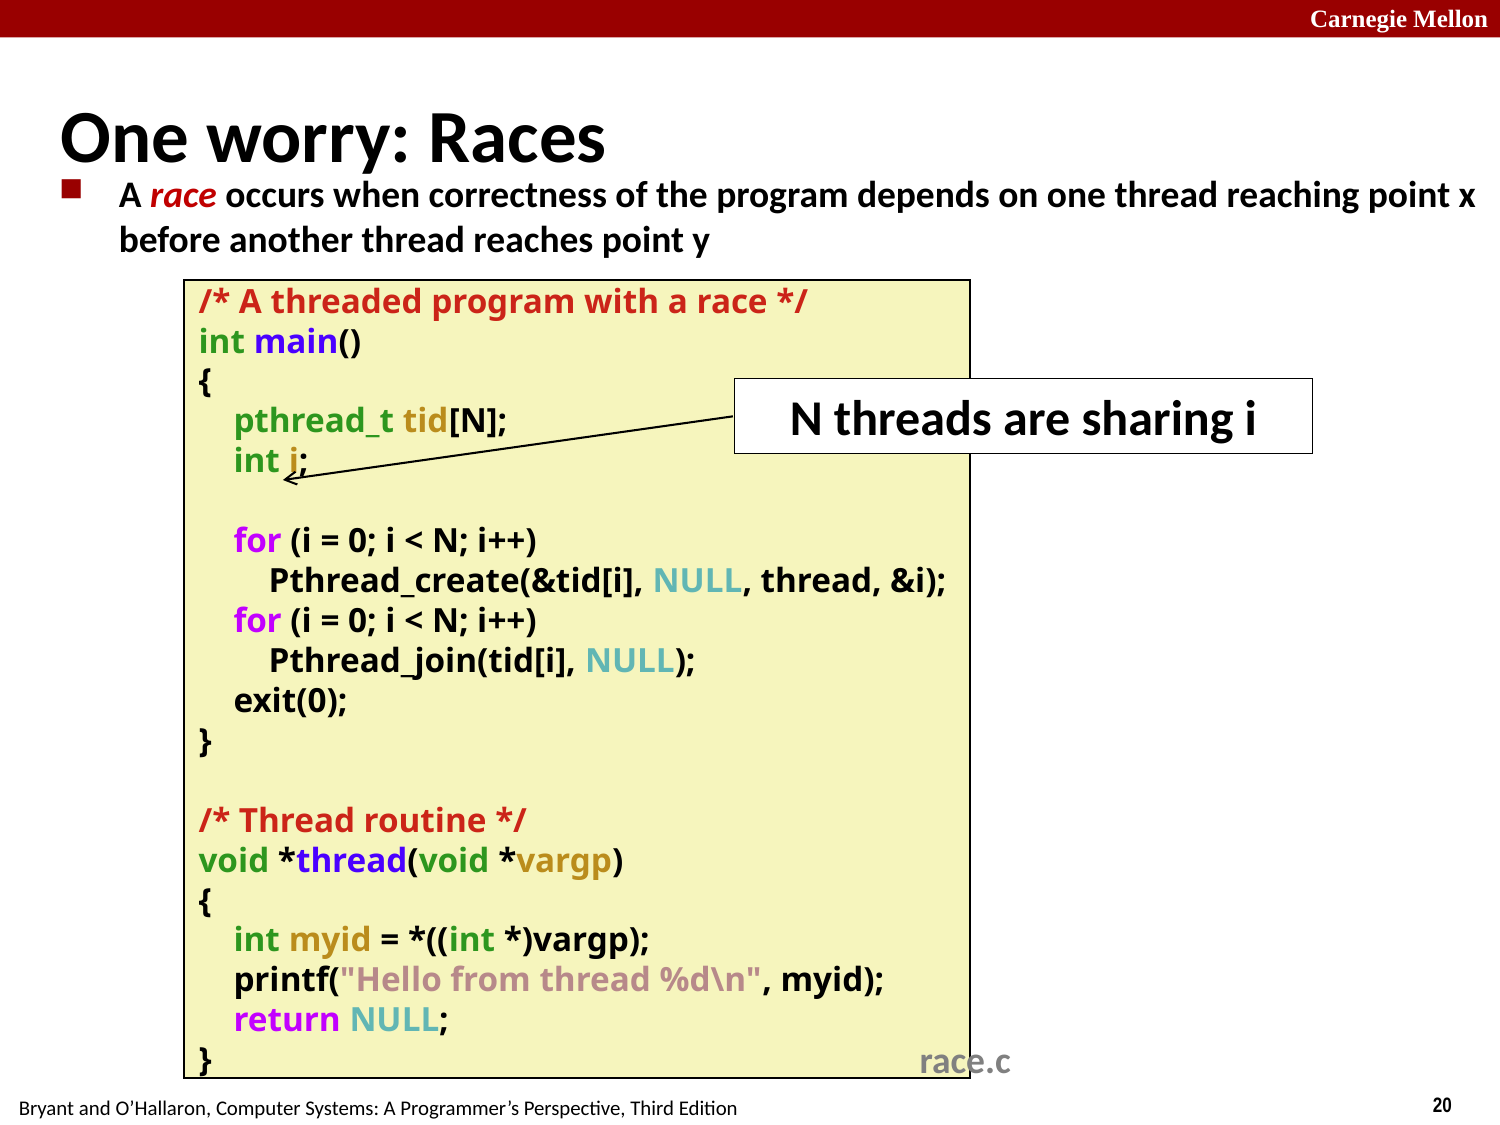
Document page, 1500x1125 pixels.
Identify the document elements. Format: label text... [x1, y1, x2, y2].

list A race occurs when correctness of the program depends on one thread reaching point x before another thread reaches point y [47, 162, 1500, 1020]
text_box /* A threaded program with a race */ int main() { pthread_t tid[N]; int i; for (i = 0; i < N; i++) Pthread_create(&tid[i], NULL, thread, &i); for (i = 0; i < N; i++) Pthread_join(tid[i], NULL); exit(0); } /* Thread routine */ void *thread(void *vargp) { int myid = *((int *)vargp); printf("Hello from thread %d\n", myid); return NULL; } [183, 279, 971, 1079]
title One worry: Races [45, 70, 1291, 196]
text_box race.c [904, 1028, 1026, 1089]
text_box N threads are sharing i [734, 378, 1313, 454]
